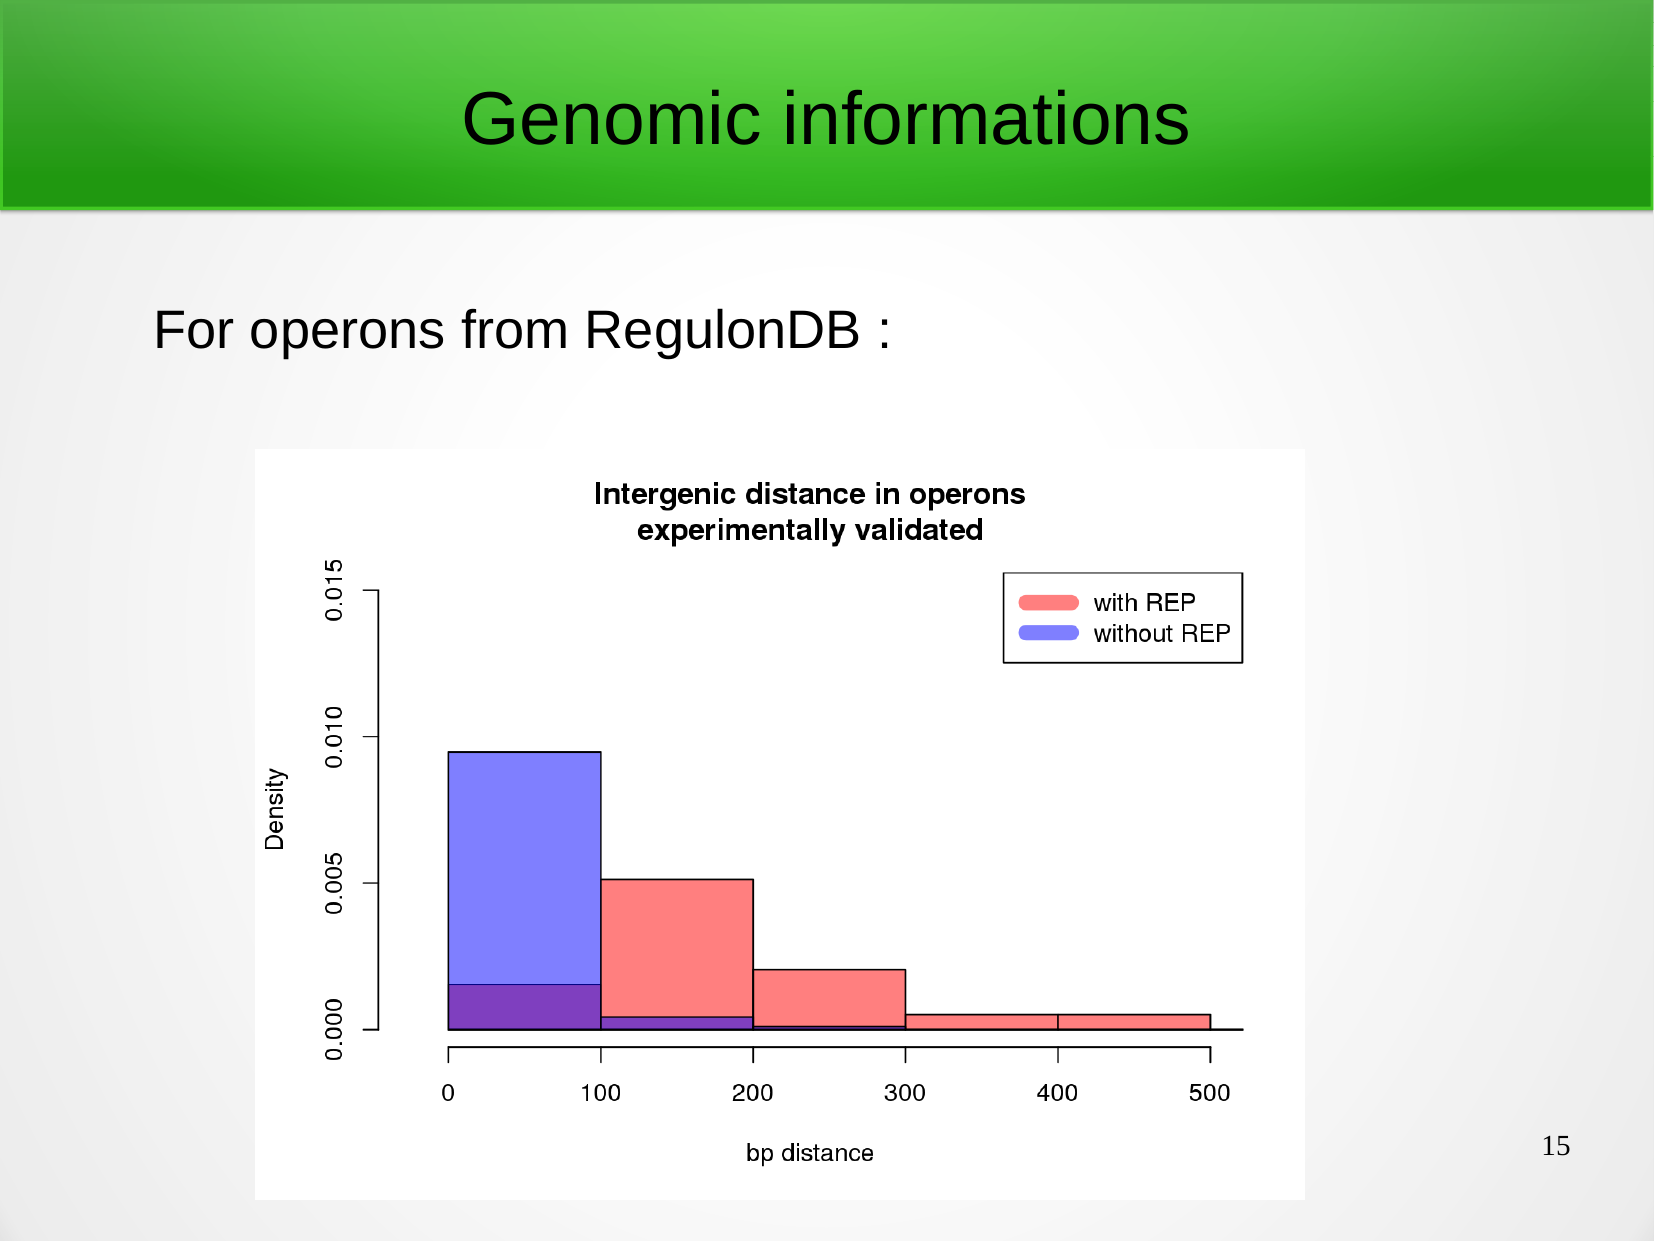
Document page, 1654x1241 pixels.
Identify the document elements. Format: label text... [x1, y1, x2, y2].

title Genomic informations [82, 47, 1571, 189]
list For operons from RegulonDB : [82, 299, 1571, 1186]
picture [255, 449, 1305, 1200]
